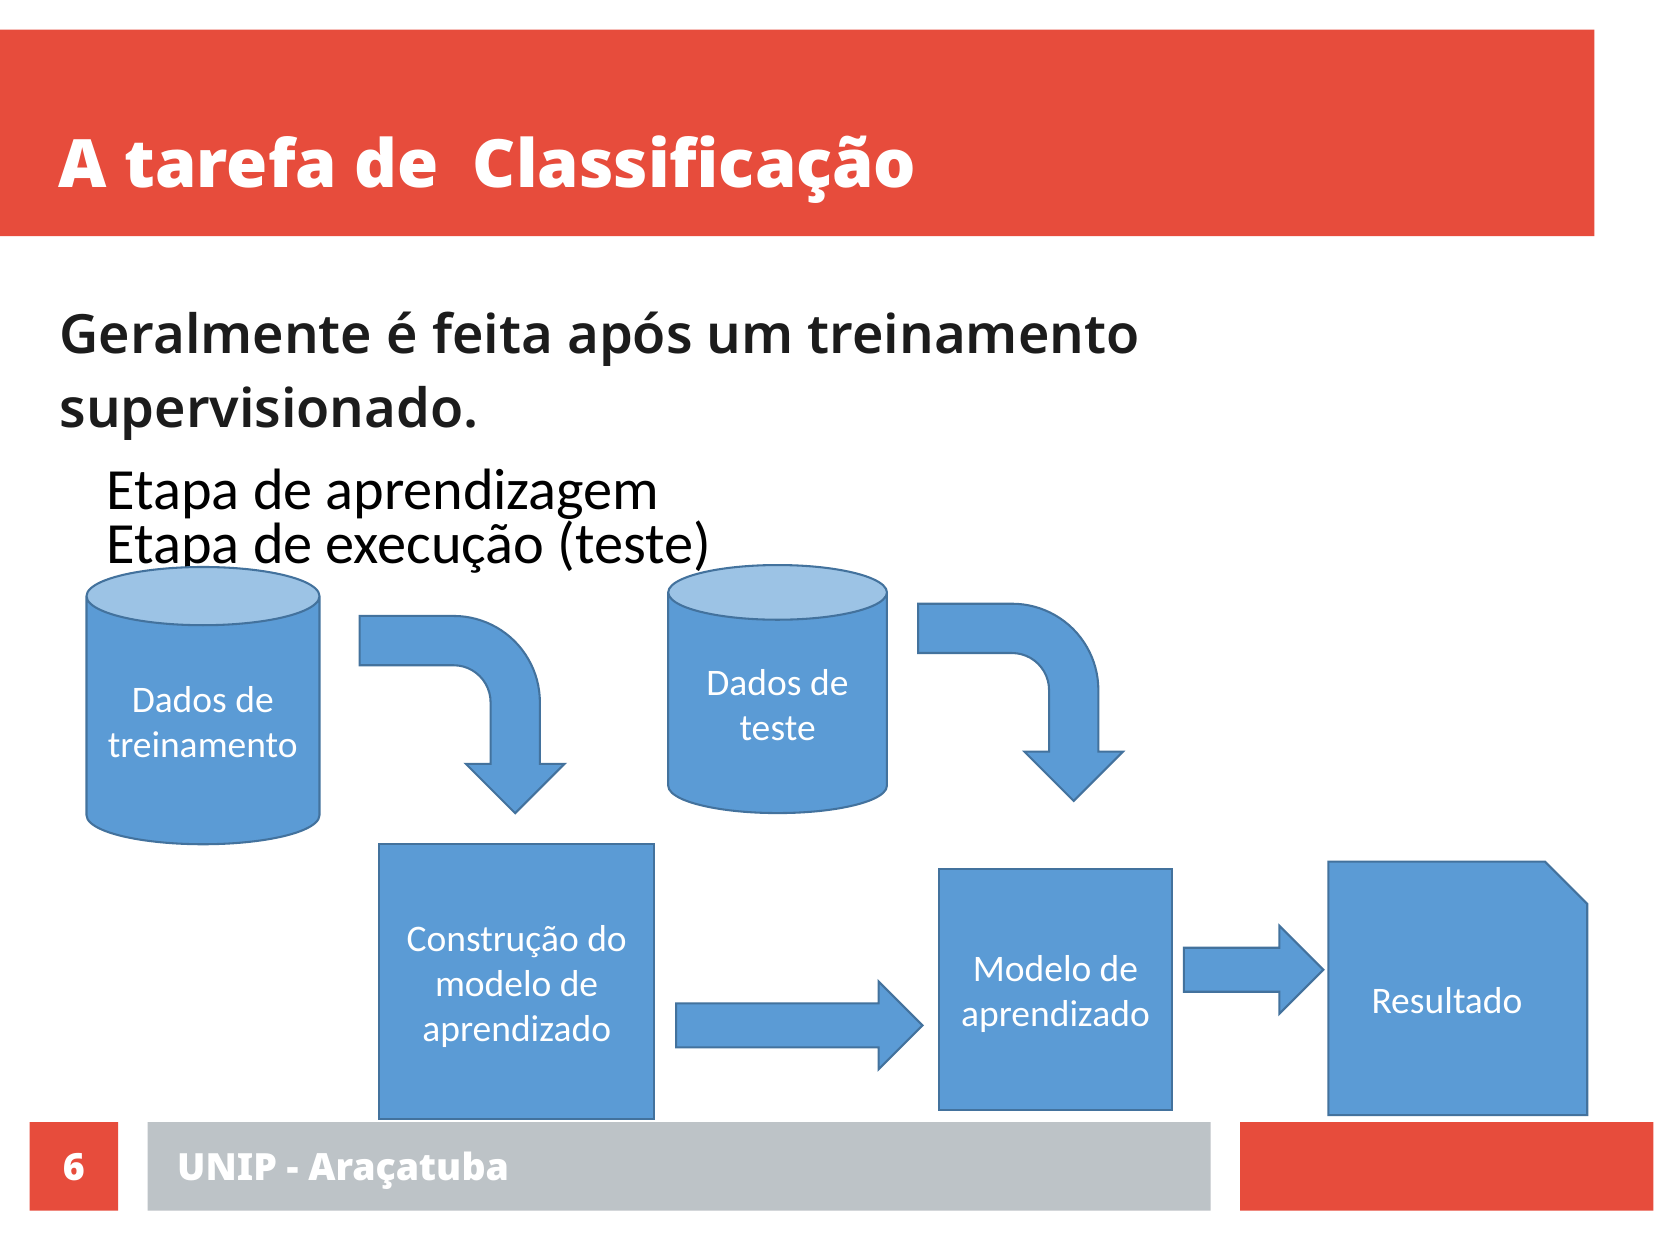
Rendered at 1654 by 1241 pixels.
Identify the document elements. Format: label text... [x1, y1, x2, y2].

title A tarefa de Classificação [59, 59, 1595, 207]
text_box [1183, 925, 1324, 1014]
text_box Dados de treinamento [86, 598, 320, 845]
table_cell sol [86, 566, 320, 626]
text_box [359, 615, 565, 814]
text_box Dados de teste [668, 596, 887, 814]
table_cell sim [668, 565, 887, 620]
text_box Modelo de aprendizado [938, 868, 1173, 1110]
text_box Construção do modelo de aprendizado [379, 844, 655, 1120]
list Geralmente é feita após um treinamento supervisionado. Etapa de aprendizagem Etapa de execução (teste) [59, 295, 1566, 1064]
text_box Resultado [1328, 861, 1588, 1116]
text_box [676, 981, 923, 1070]
text_box [918, 603, 1123, 801]
